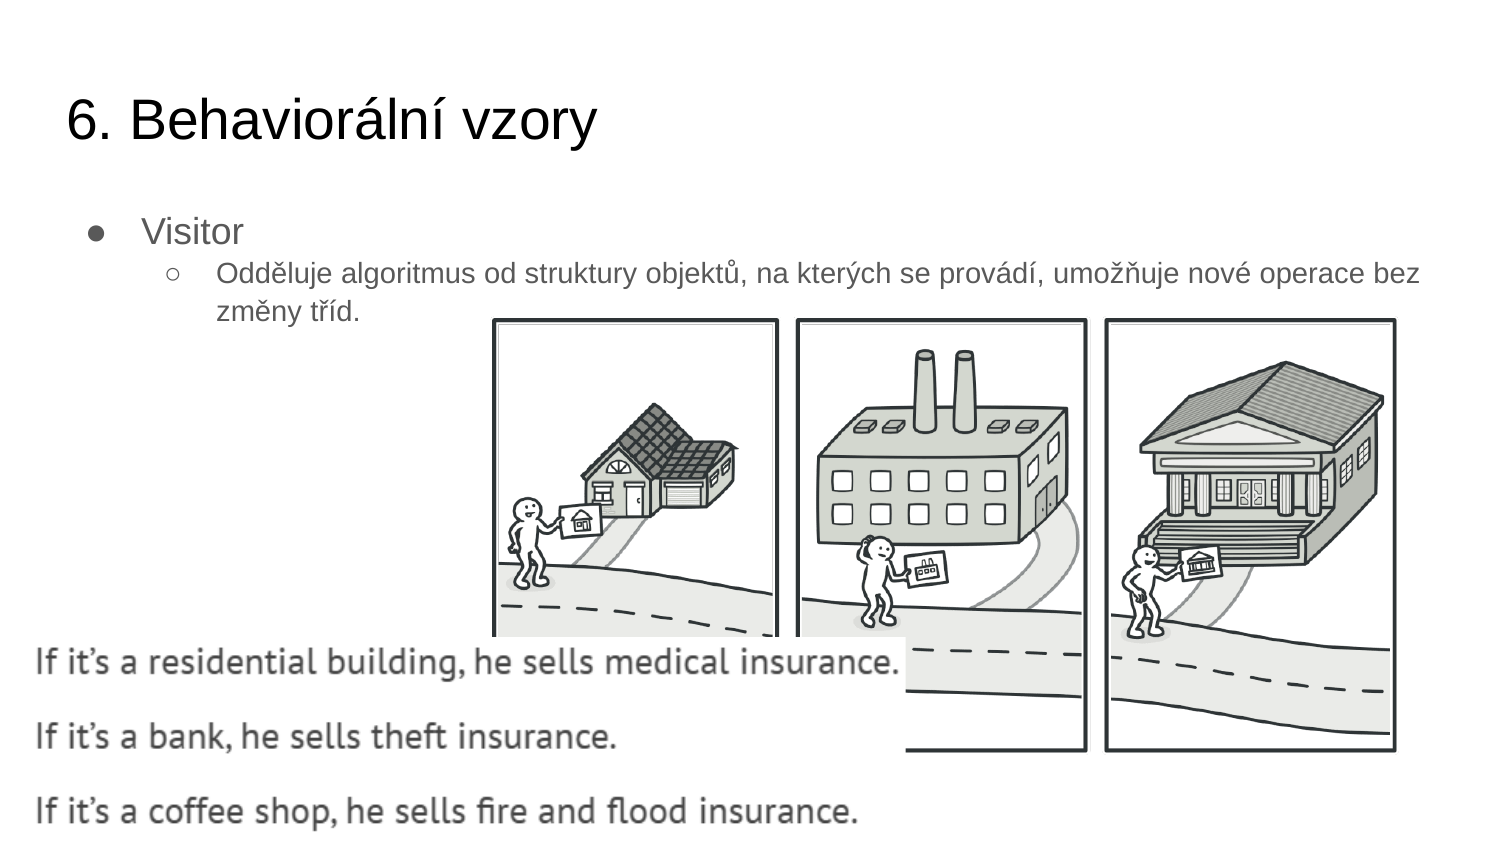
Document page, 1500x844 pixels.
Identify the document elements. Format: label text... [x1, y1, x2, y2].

list Visitor Odděluje algoritmus od struktury objektů, na kterých se provádí, umožňuje nové operace bez změny tříd. [51, 189, 1449, 844]
picture [32, 299, 1415, 836]
title 6. Behaviorální vzory [51, 72, 1449, 167]
